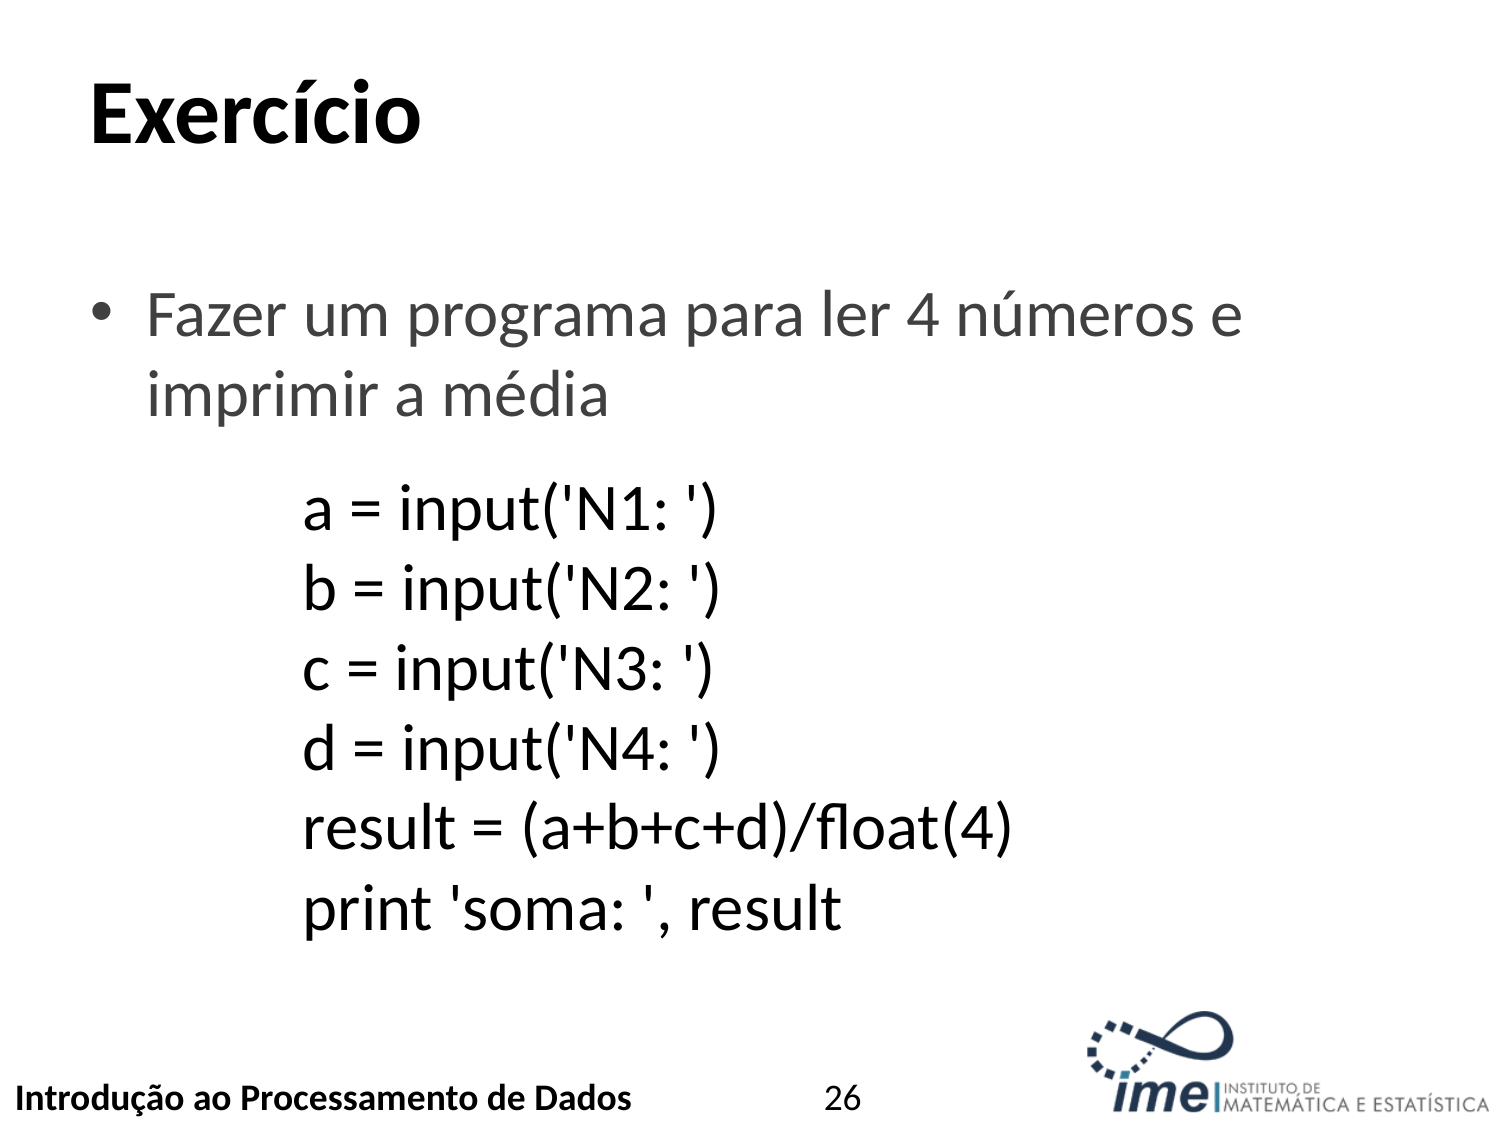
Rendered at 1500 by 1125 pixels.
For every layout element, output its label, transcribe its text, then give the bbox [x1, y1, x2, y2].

text_box <number> [808, 1065, 1159, 1125]
text_box Fazer um programa para ler 4 números e imprimir a média [75, 262, 1425, 480]
picture [1086, 1011, 1495, 1115]
text_box Exercício [75, 45, 1425, 233]
text_box a = input('N1: ') b = input('N2: ') c = input('N3: ') d = input('N4: ') result = (a+b+c+d)/float(4) print 'soma: ', result [288, 456, 1255, 951]
